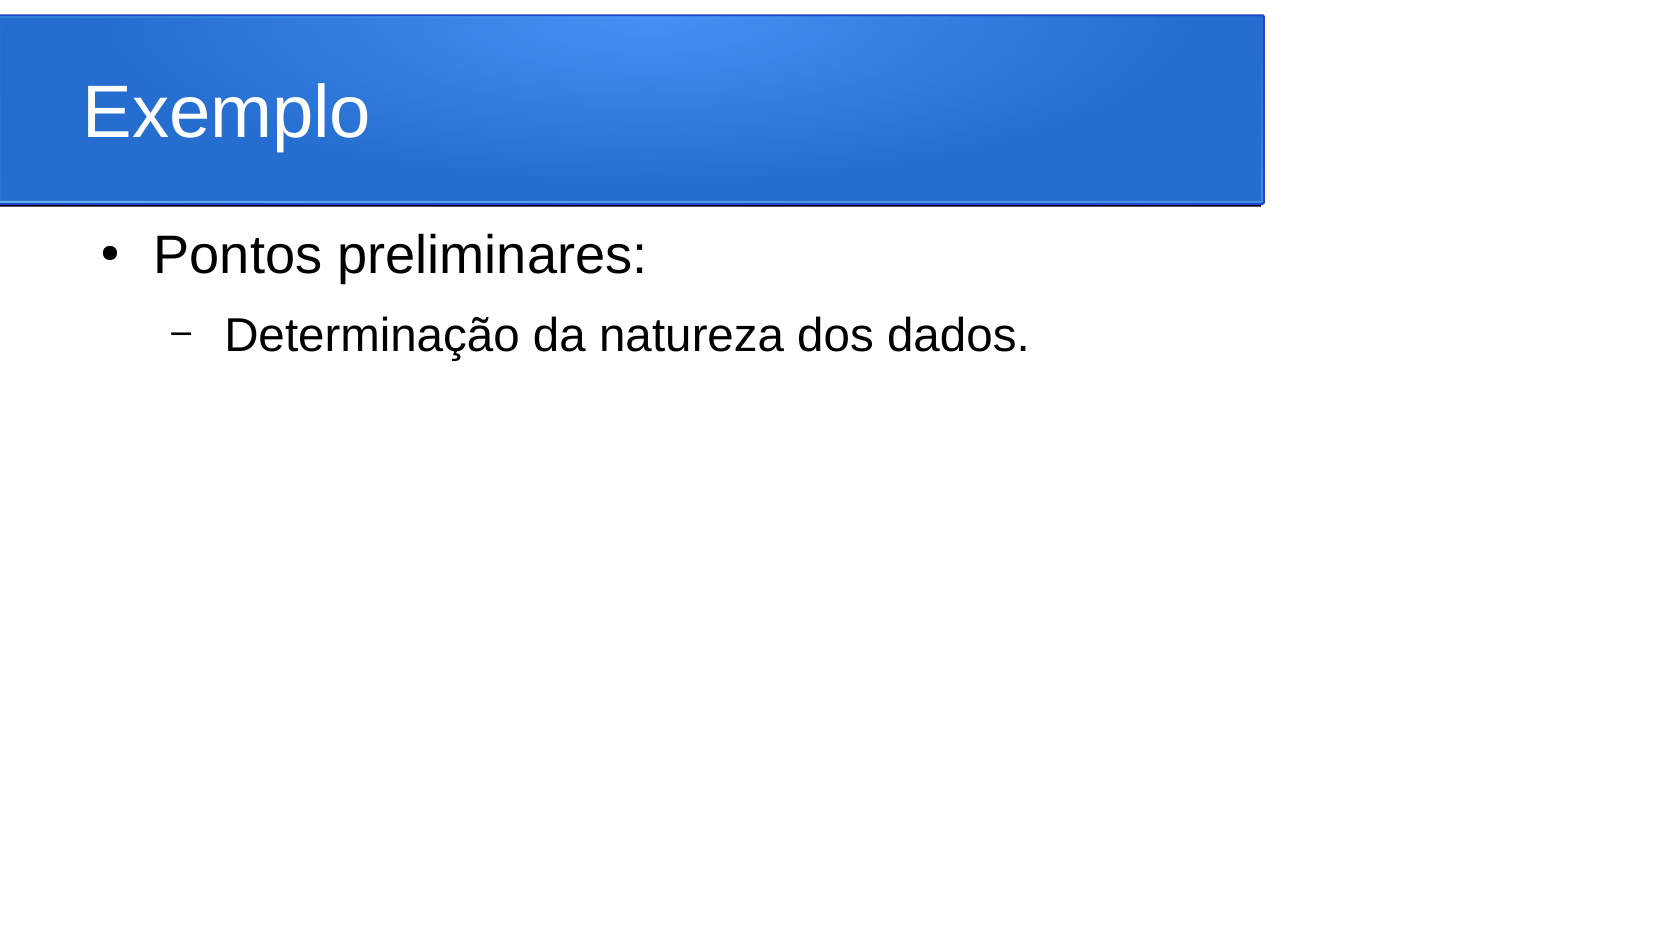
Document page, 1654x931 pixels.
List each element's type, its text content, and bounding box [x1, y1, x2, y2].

list Pontos preliminares: Determinação da natureza dos dados. [82, 224, 1571, 764]
title Exemplo [82, 35, 1235, 189]
